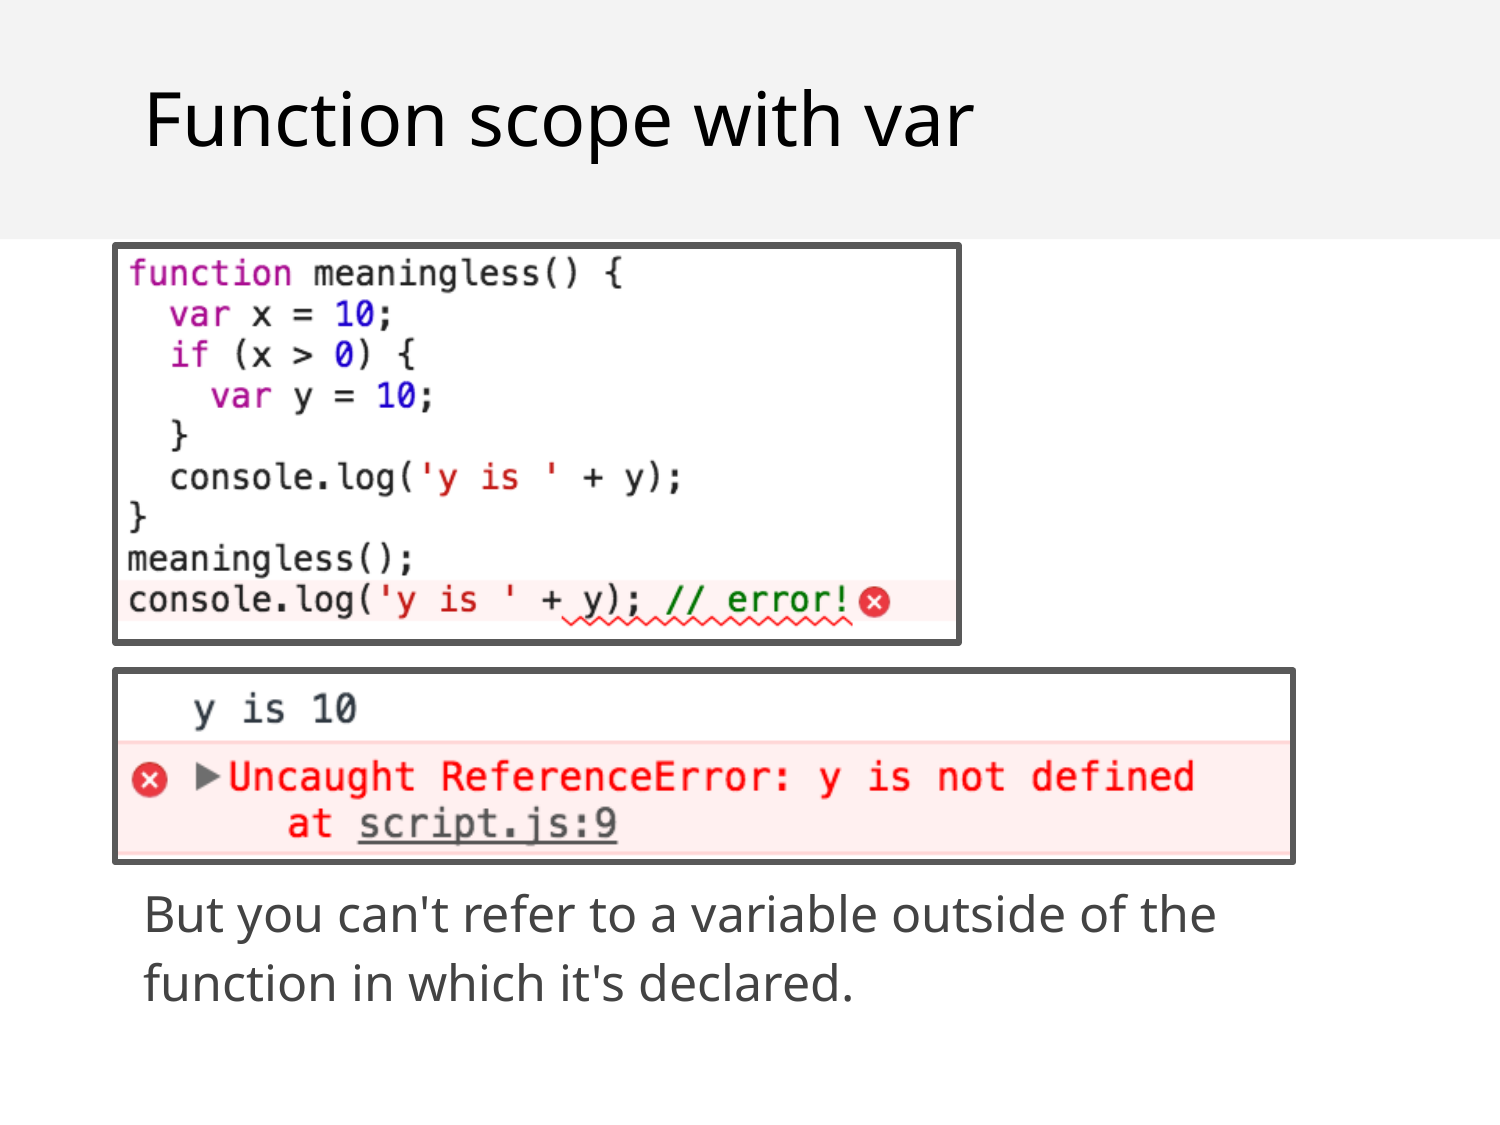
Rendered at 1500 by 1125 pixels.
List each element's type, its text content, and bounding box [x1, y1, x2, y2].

list But you can't refer to a variable outside of the function in which it's declared. [128, 858, 1372, 1124]
picture [118, 673, 1291, 859]
picture [118, 248, 956, 640]
title Function scope with var [128, 56, 1372, 183]
